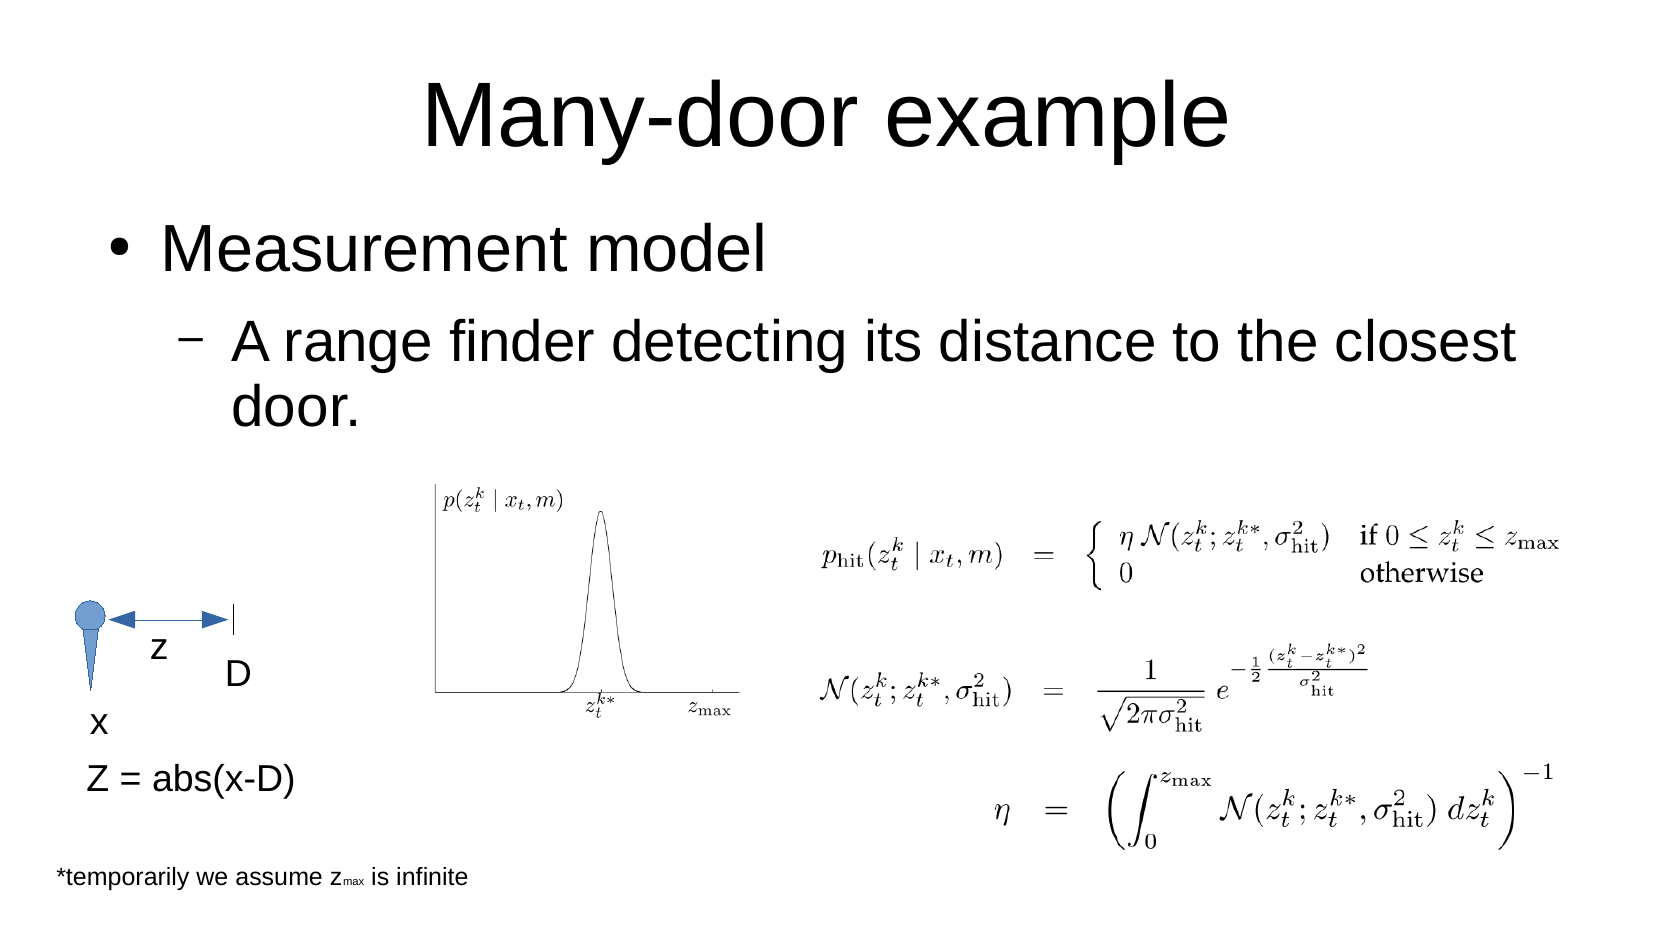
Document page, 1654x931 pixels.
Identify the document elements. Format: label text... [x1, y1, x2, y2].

text_box Z = abs(x-D) [71, 750, 466, 811]
picture [420, 475, 745, 721]
text_box D [210, 645, 286, 702]
text_box z [135, 618, 211, 676]
picture [810, 509, 1582, 601]
text_box x [75, 693, 151, 750]
text_box *temporarily we assume zmax is infinite [41, 855, 1096, 901]
text_box [75, 600, 106, 691]
picture [810, 629, 1380, 744]
list Measurement model A range finder detecting its distance to the closest door. [90, 210, 1579, 751]
picture [975, 751, 1569, 871]
title Many-door example [82, 37, 1571, 193]
